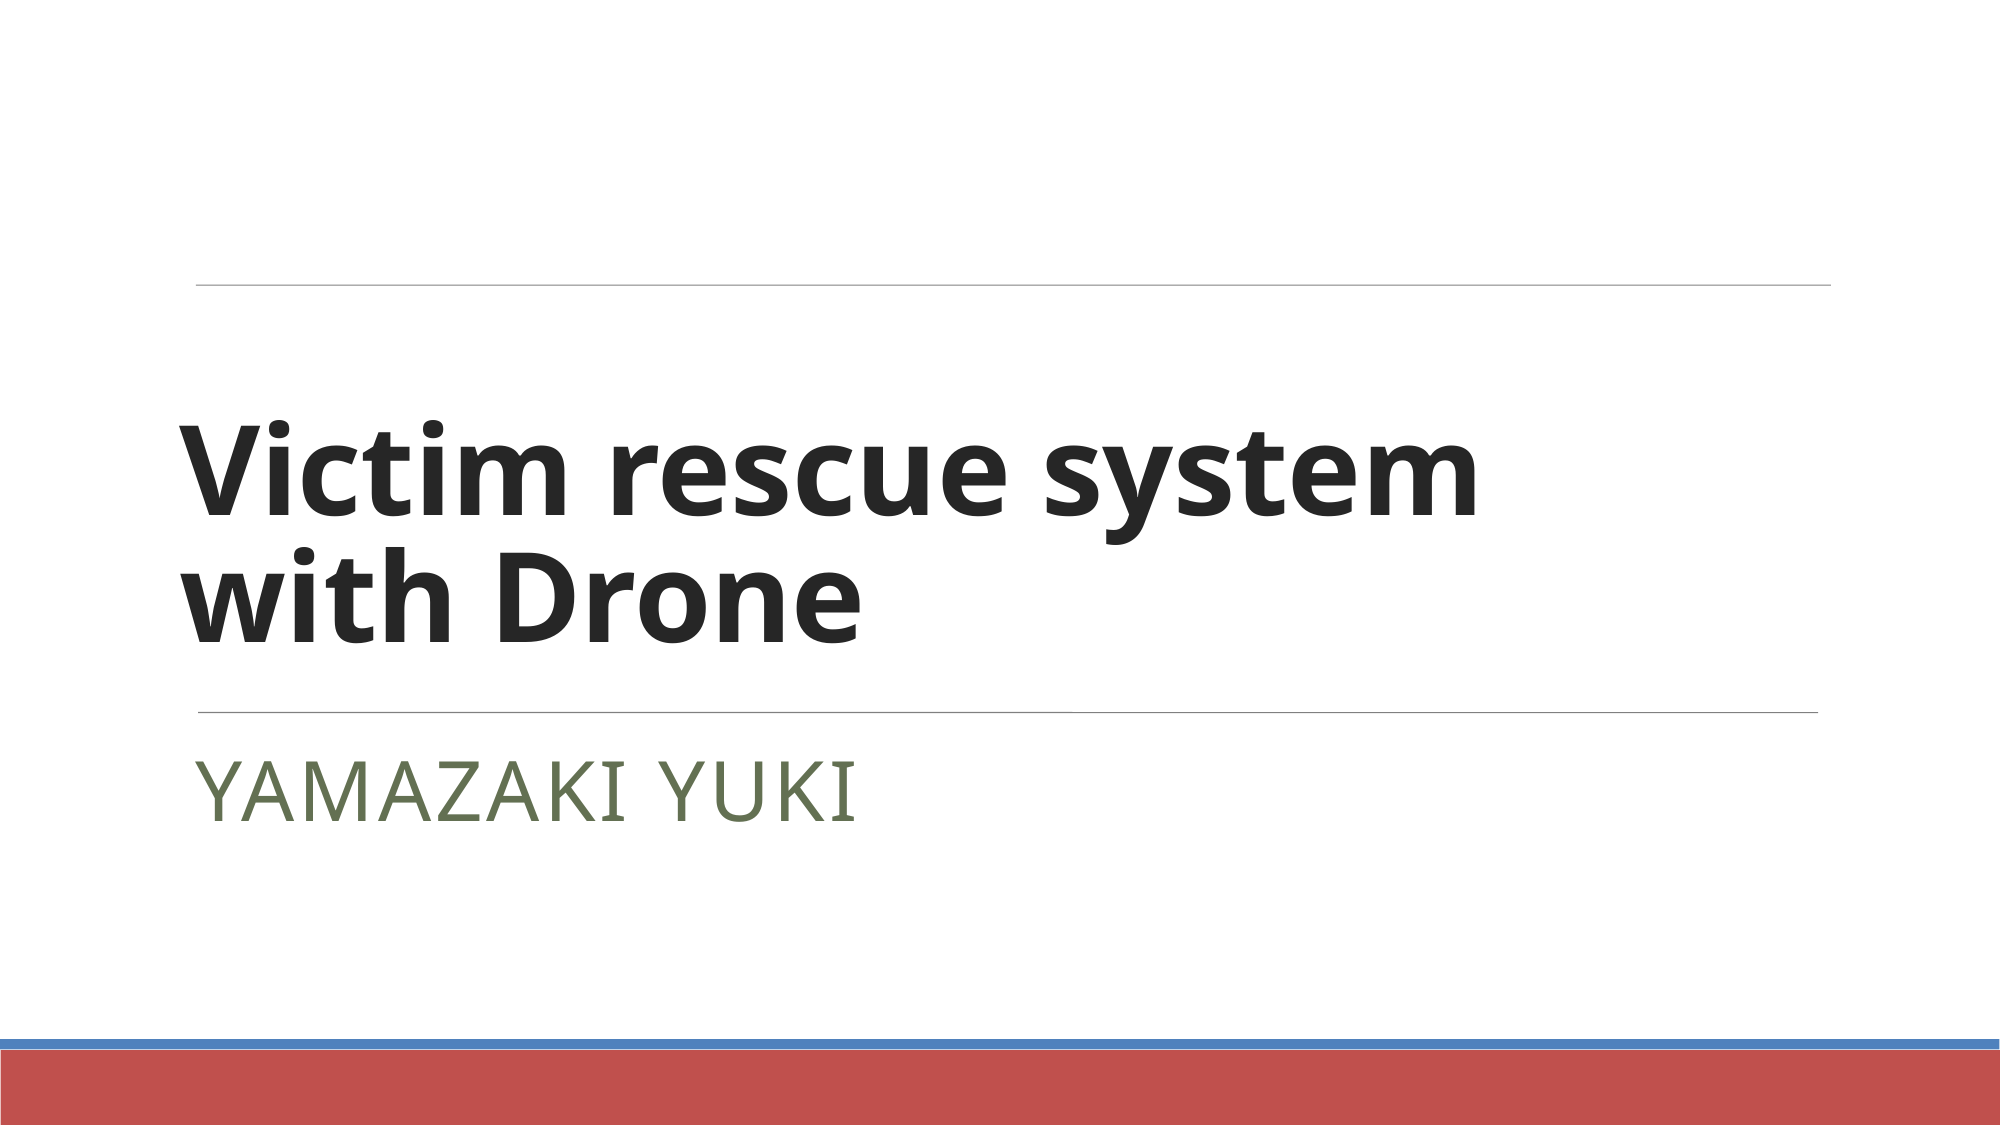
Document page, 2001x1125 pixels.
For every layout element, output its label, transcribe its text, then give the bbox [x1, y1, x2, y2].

text_box Yamazaki Yuki [180, 730, 1831, 919]
text_box Victim rescue system with Drone [165, 280, 1815, 675]
